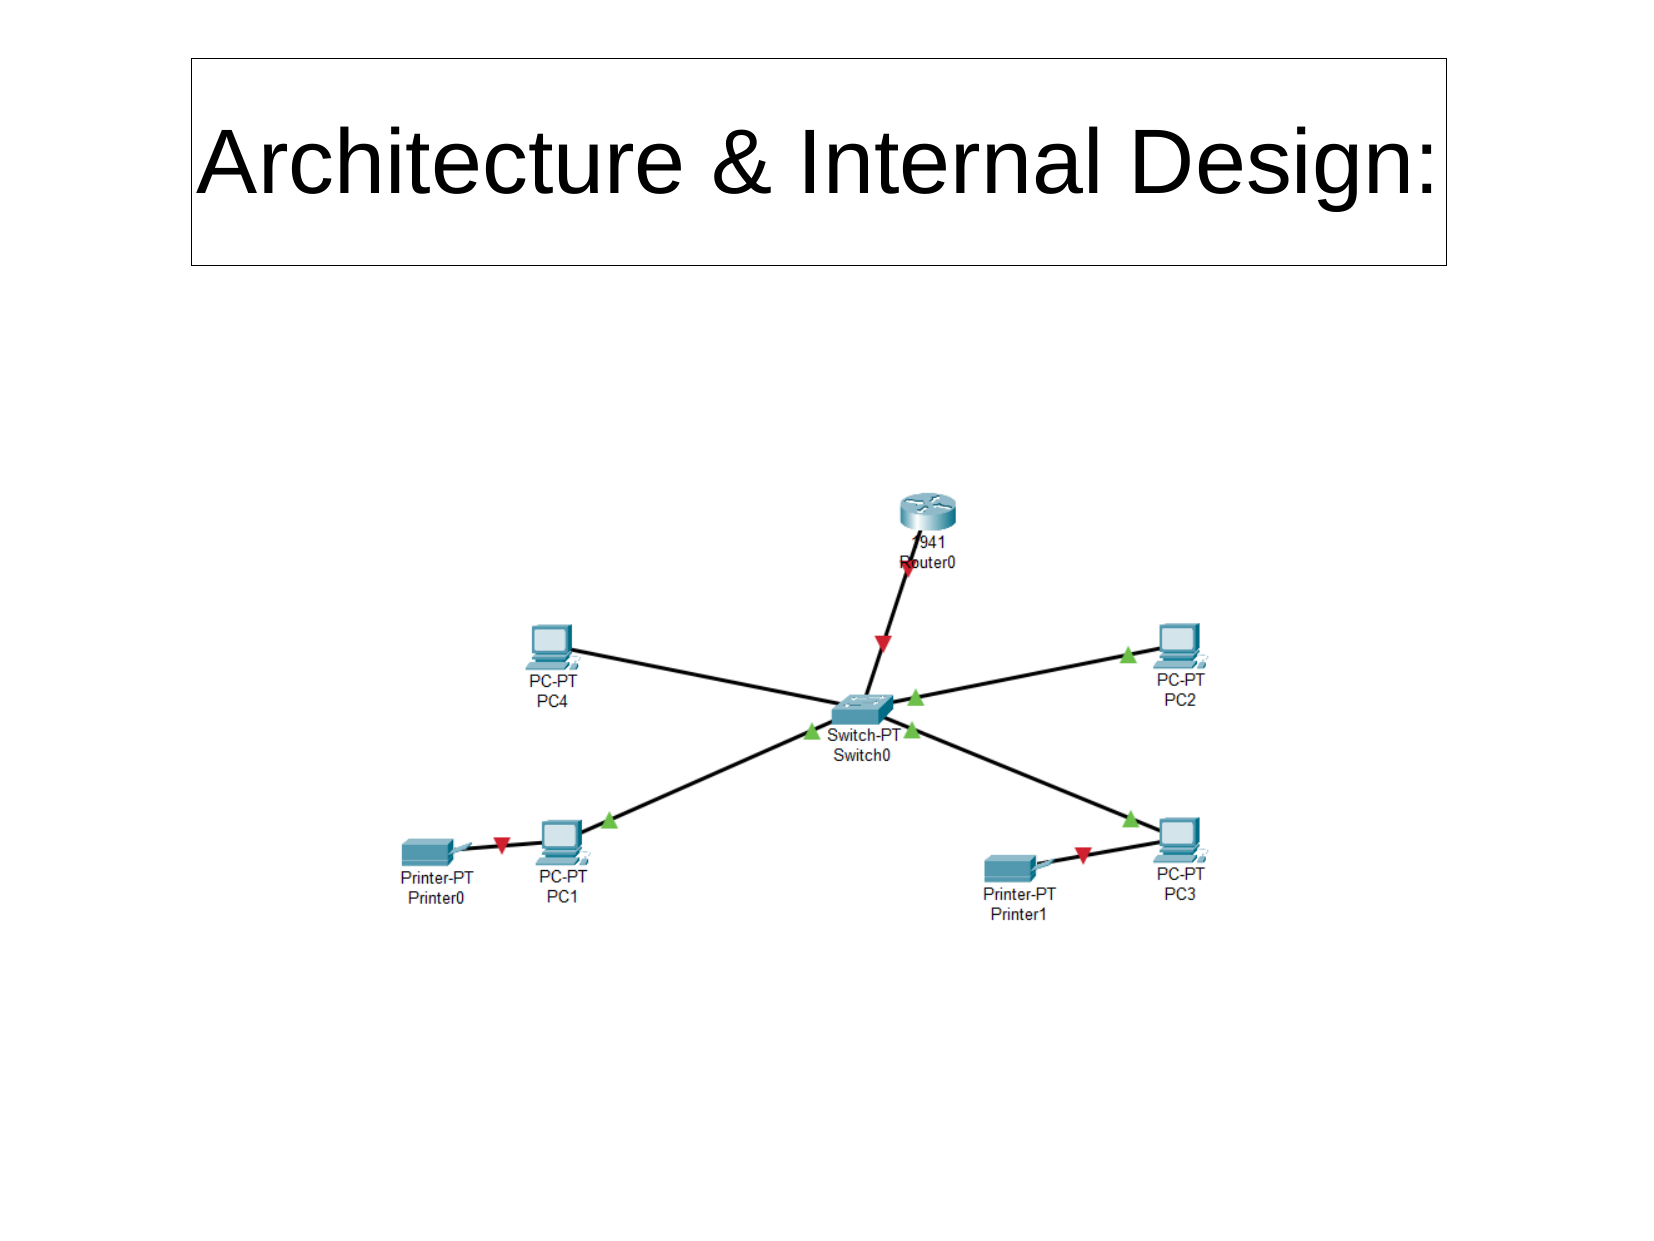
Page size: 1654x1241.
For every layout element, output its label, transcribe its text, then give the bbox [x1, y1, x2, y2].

title Architecture & Internal Design: [191, 58, 1447, 266]
picture [177, 339, 1556, 1093]
